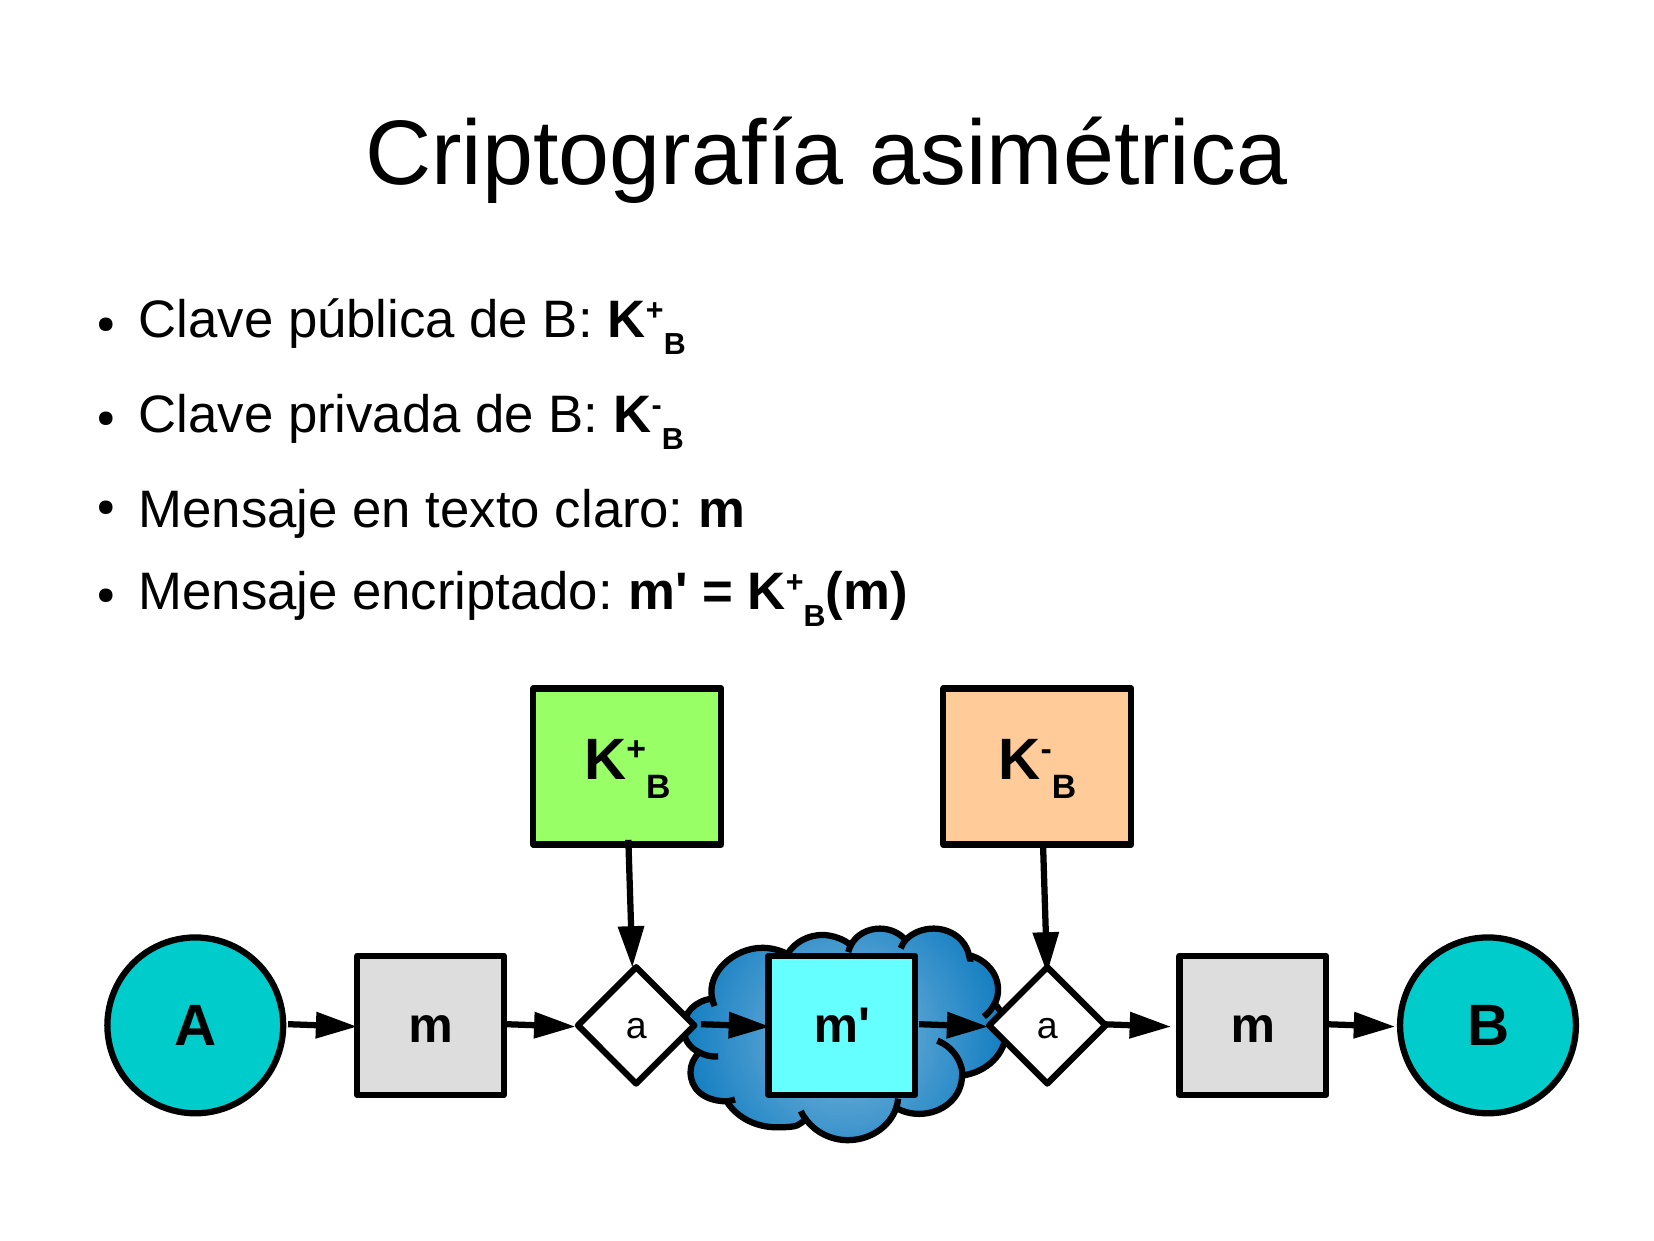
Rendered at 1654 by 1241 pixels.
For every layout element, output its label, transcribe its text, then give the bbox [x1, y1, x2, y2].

text_box K-B [943, 688, 1132, 845]
text_box A [107, 937, 284, 1114]
title Criptografía asimétrica [82, 49, 1571, 257]
text_box a [577, 967, 695, 1084]
text_box m' [768, 955, 915, 1095]
text_box m [1179, 955, 1327, 1095]
text_box [684, 928, 1005, 1141]
text_box K+B [533, 688, 722, 845]
text_box B [1400, 937, 1576, 1114]
text_box a [989, 968, 1103, 1084]
list Clave pública de B: K+B Clave privada de B: K-B Mensaje en texto claro: m Mensaje encriptado: m' = K+B(m) [82, 290, 1571, 634]
text_box m [357, 955, 504, 1095]
